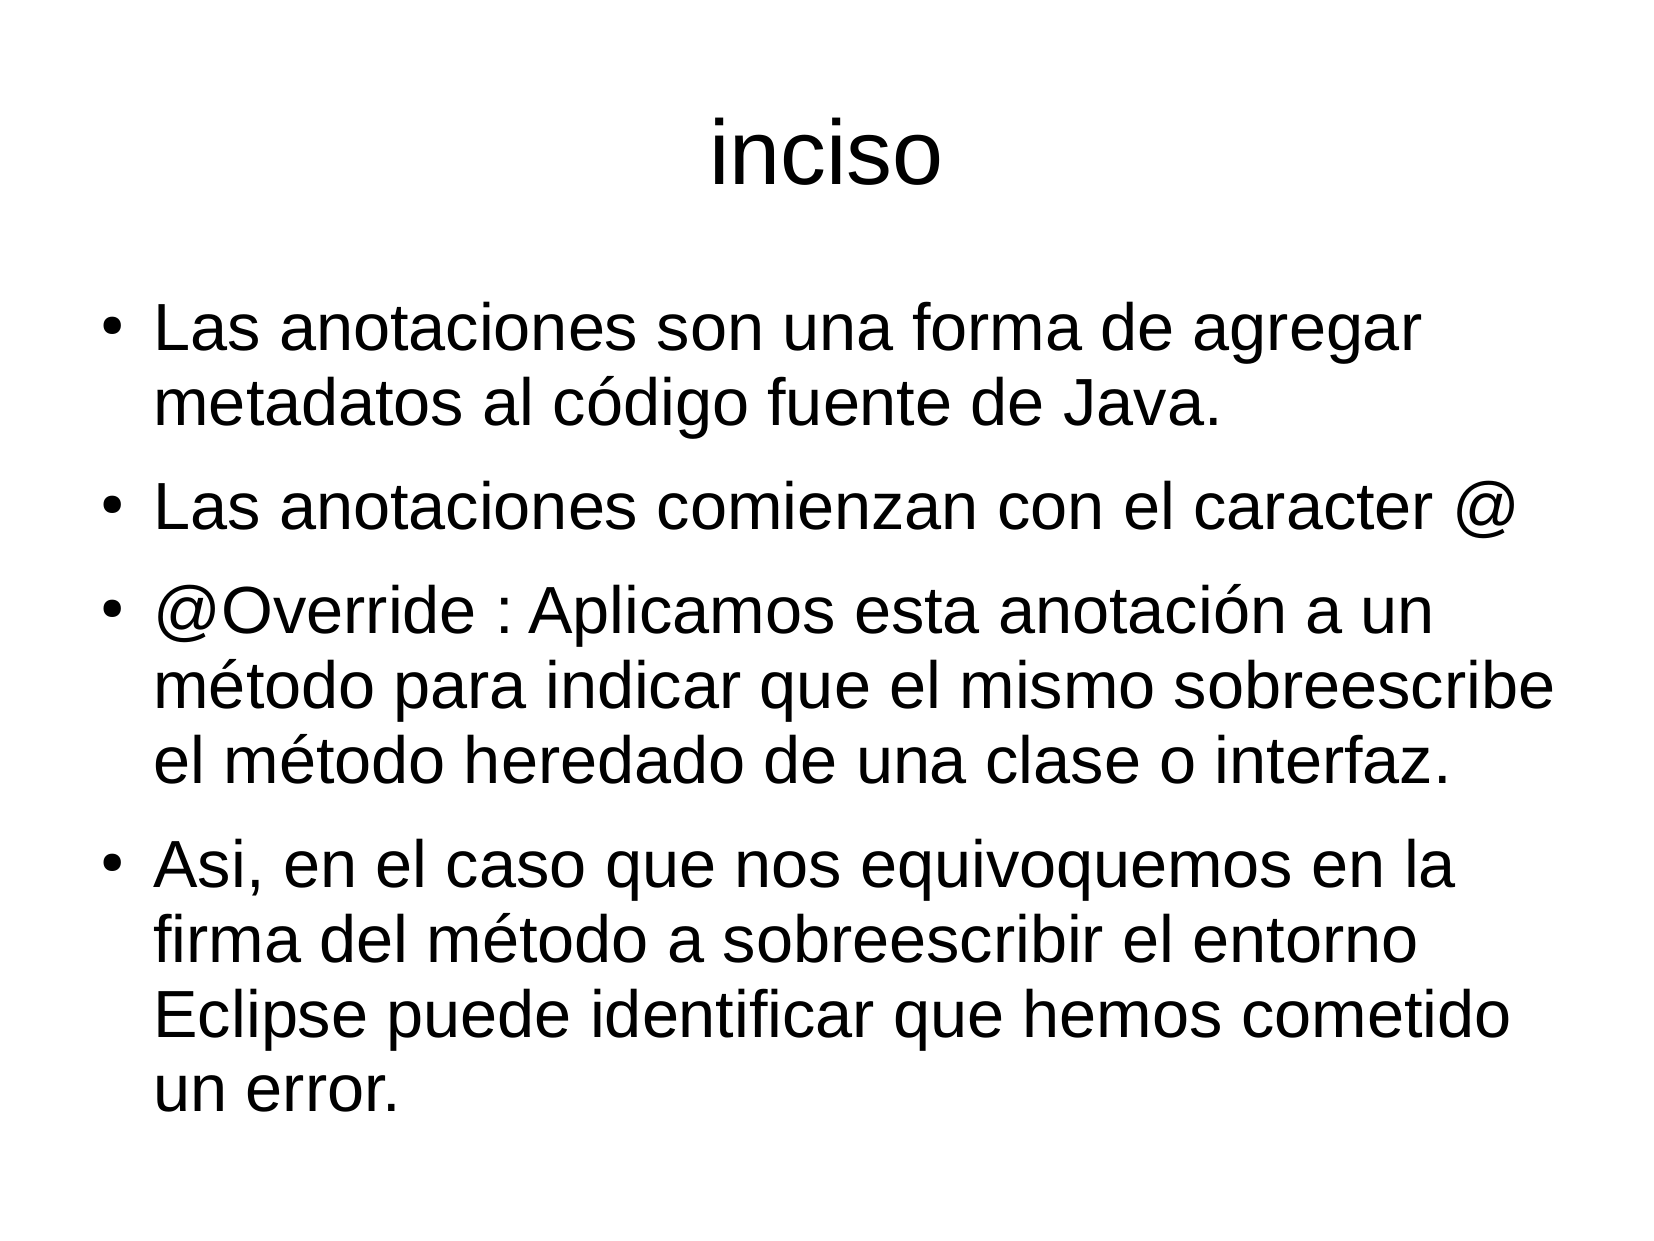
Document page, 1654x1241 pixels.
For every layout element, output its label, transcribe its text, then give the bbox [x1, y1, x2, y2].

list Las anotaciones son una forma de agregar metadatos al código fuente de Java. Las anotaciones comienzan con el caracter @ @Override : Aplicamos esta anotación a un método para indicar que el mismo sobreescribe el método heredado de una clase o interfaz. Asi, en el caso que nos equivoquemos en la firma del método a sobreescribir el entorno Eclipse puede identificar que hemos cometido un error. [82, 290, 1571, 1127]
title inciso [82, 49, 1571, 257]
